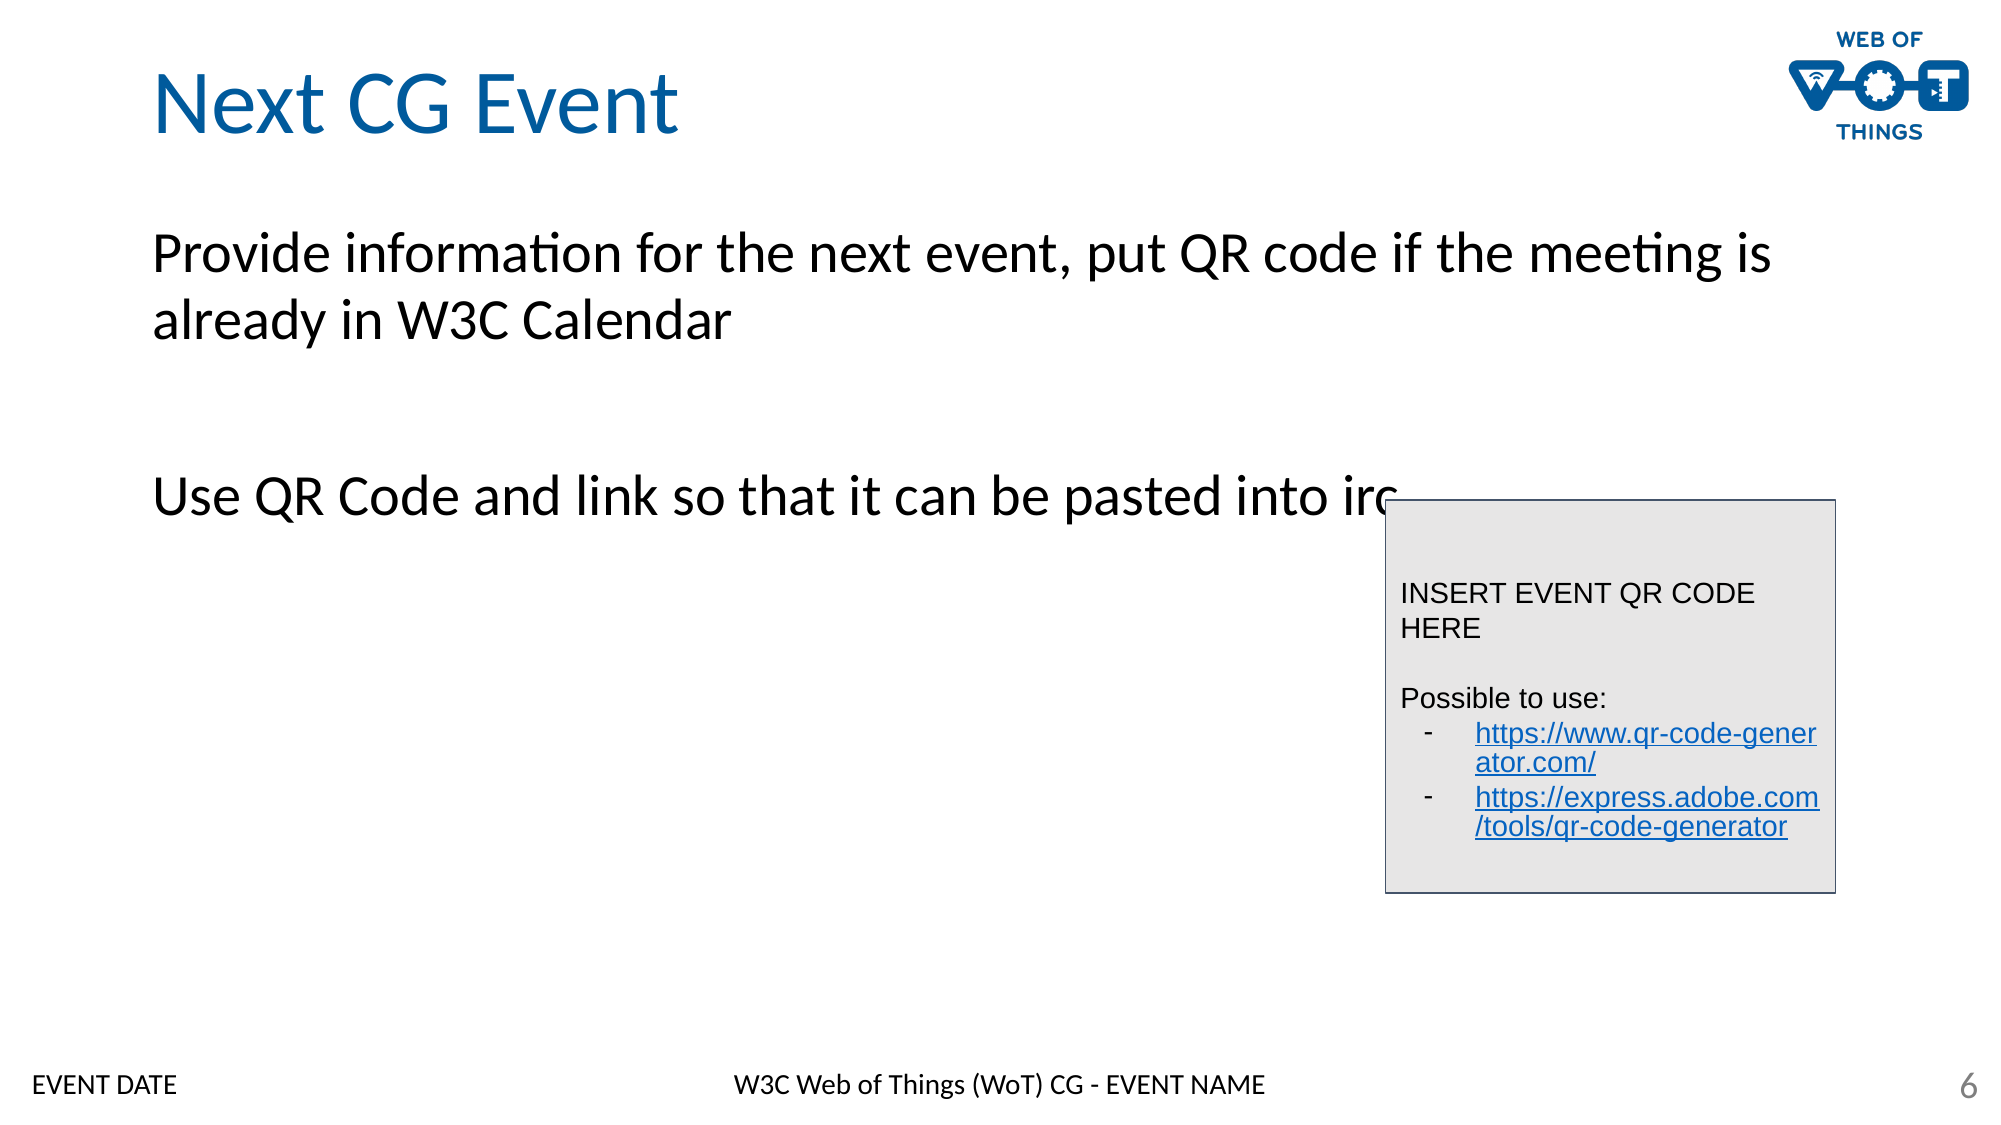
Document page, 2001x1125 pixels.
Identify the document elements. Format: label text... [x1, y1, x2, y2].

list Provide information for the next event, put QR code if the meeting is already in W3C Calendar Use QR Code and link so that it can be pasted into irc [137, 212, 1863, 1014]
title Next CG Event [137, 59, 1863, 212]
text_box INSERT EVENT QR CODE HERE Possible to use: https://www.qr-code-generator.com/ https://express.adobe.com/tools/qr-code-generator [1385, 500, 1836, 893]
picture [1768, 19, 1989, 152]
slide_number 1 [1911, 1053, 1994, 1114]
